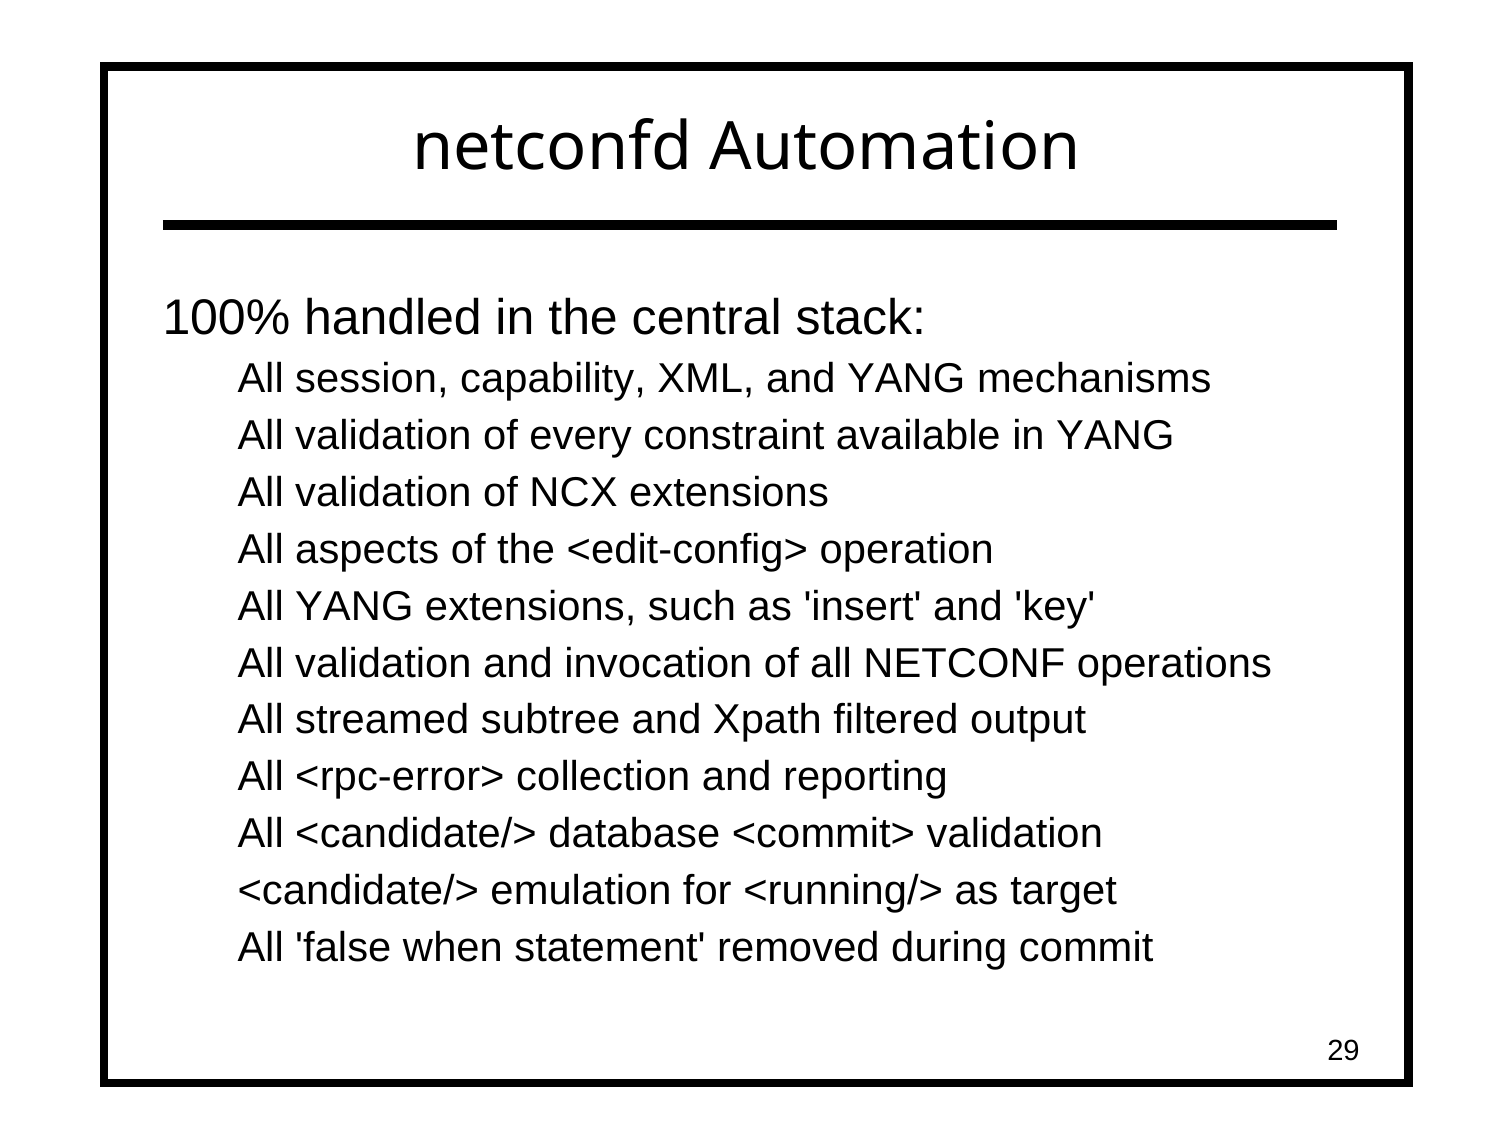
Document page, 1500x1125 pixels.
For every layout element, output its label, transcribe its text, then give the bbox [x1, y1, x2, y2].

title netconfd Automation [162, 74, 1332, 213]
list 100% handled in the central stack: All session, capability, XML, and YANG mechanisms All validation of every constraint available in YANG All validation of NCX extensions All aspects of the <edit-config> operation All YANG extensions, such as 'insert' and 'key' All validation and invocation of all NETCONF operations All streamed subtree and Xpath filtered output All <rpc-error> collection and reporting All <candidate/> database <commit> validation <candidate/> emulation for <running/> as target All 'false when statement' removed during commit [162, 288, 1338, 986]
